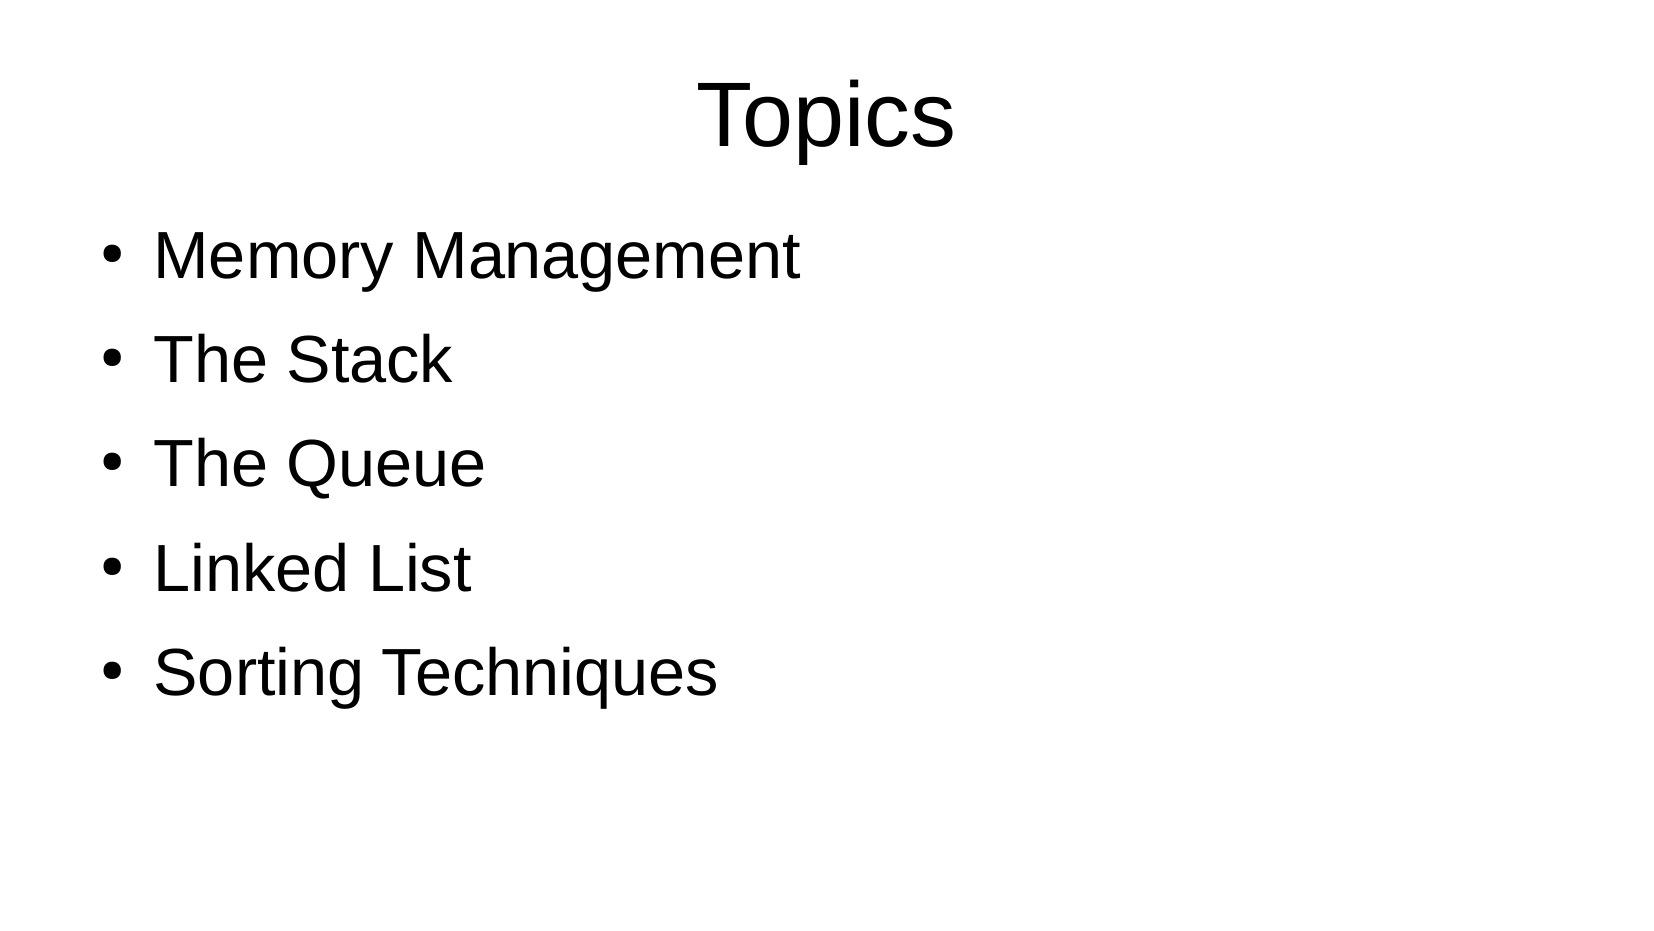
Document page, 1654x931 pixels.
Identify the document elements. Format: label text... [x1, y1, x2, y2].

list Memory Management The Stack The Queue Linked List Sorting Techniques [82, 217, 1571, 758]
title Topics [82, 37, 1571, 193]
